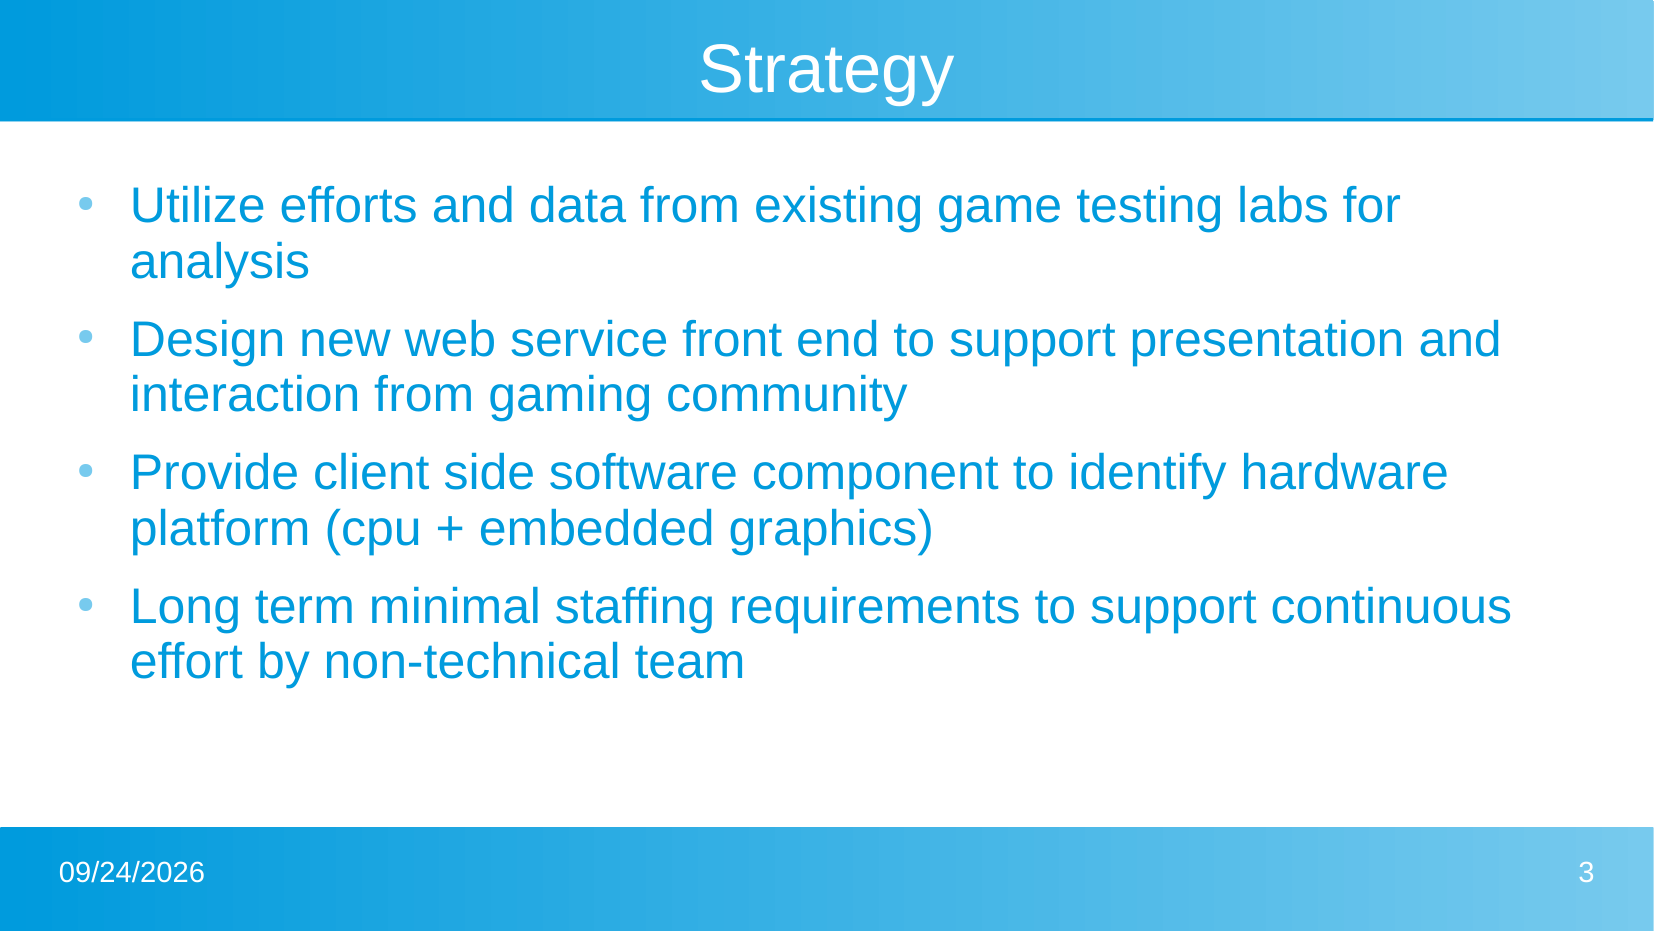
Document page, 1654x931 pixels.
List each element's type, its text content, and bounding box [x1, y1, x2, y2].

list Utilize efforts and data from existing game testing labs for analysis Design new web service front end to support presentation and interaction from gaming community Provide client side software component to identify hardware platform (cpu + embedded graphics) Long term minimal staffing requirements to support continuous effort by non-technical team [59, 177, 1595, 768]
title Strategy [59, 29, 1595, 108]
